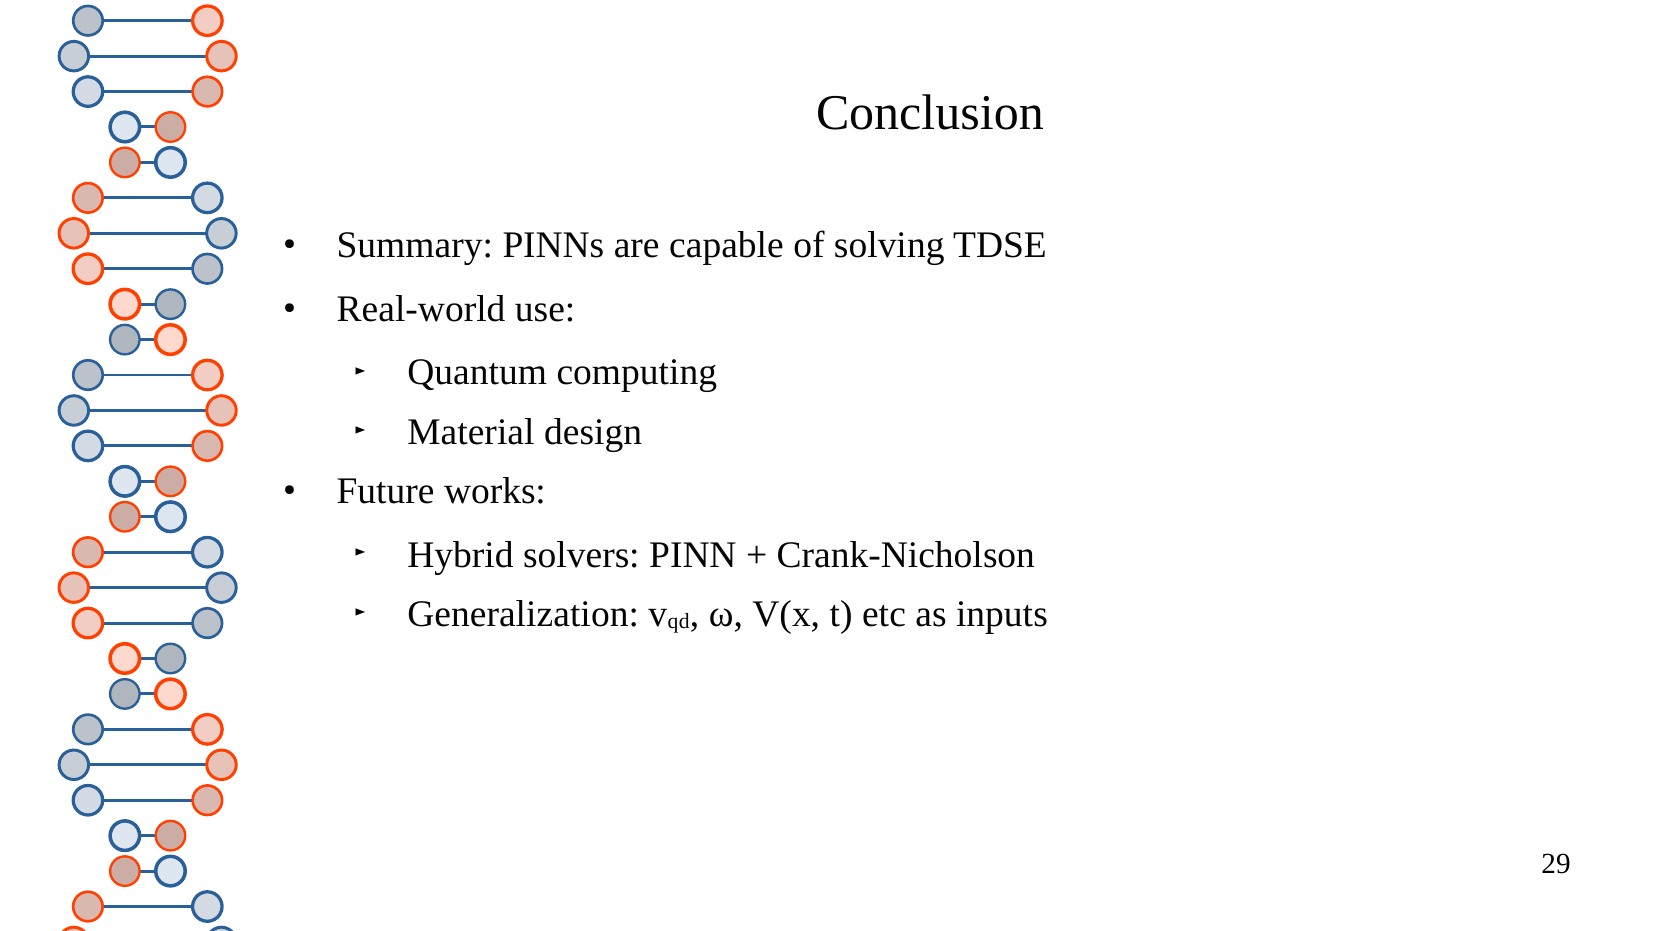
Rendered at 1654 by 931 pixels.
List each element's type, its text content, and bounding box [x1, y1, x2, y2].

title Conclusion [265, 35, 1595, 189]
list Summary: PINNs are capable of solving TDSE Real-world use: Quantum computing Material design Future works: Hybrid solvers: PINN + Crank-Nicholson Generalization: vqd, ω, V(x, t) etc as inputs [265, 224, 1595, 764]
